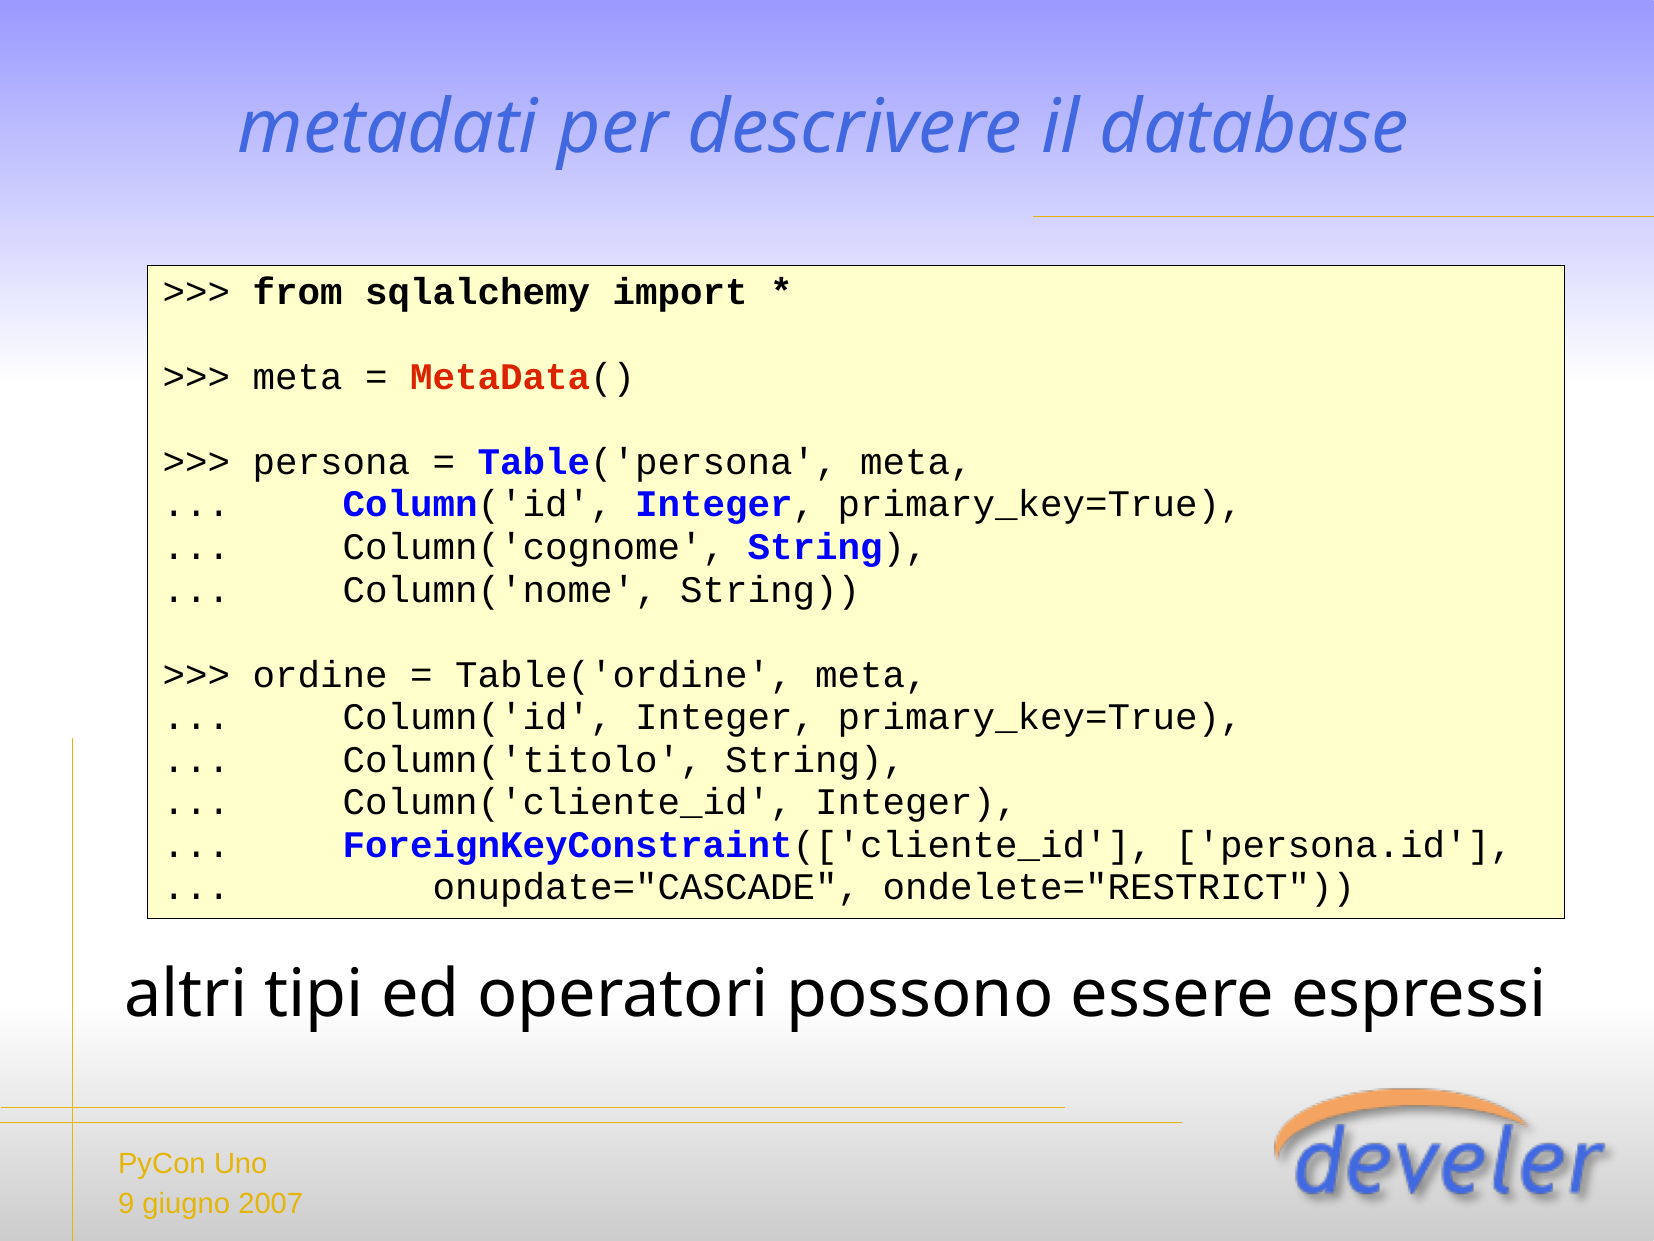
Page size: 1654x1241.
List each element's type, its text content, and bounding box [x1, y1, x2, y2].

list altri tipi ed operatori possono essere espressi [106, 944, 1595, 1034]
picture [1269, 1083, 1622, 1211]
text_box >>> from sqlalchemy import * >>> meta = MetaData() >>> persona = Table('persona', meta, ... Column('id', Integer, primary_key=True), ... Column('cognome', String), ... Column('nome', String)) >>> ordine = Table('ordine', meta, ... Column('id', Integer, primary_key=True), ... Column('titolo', String), ... Column('cliente_id', Integer), ... ForeignKeyConstraint(['cliente_id'], ['persona.id'], ... onupdate="CASCADE", ondelete="RESTRICT")) [147, 265, 1565, 919]
title metadati per descrivere il database [82, 29, 1565, 217]
